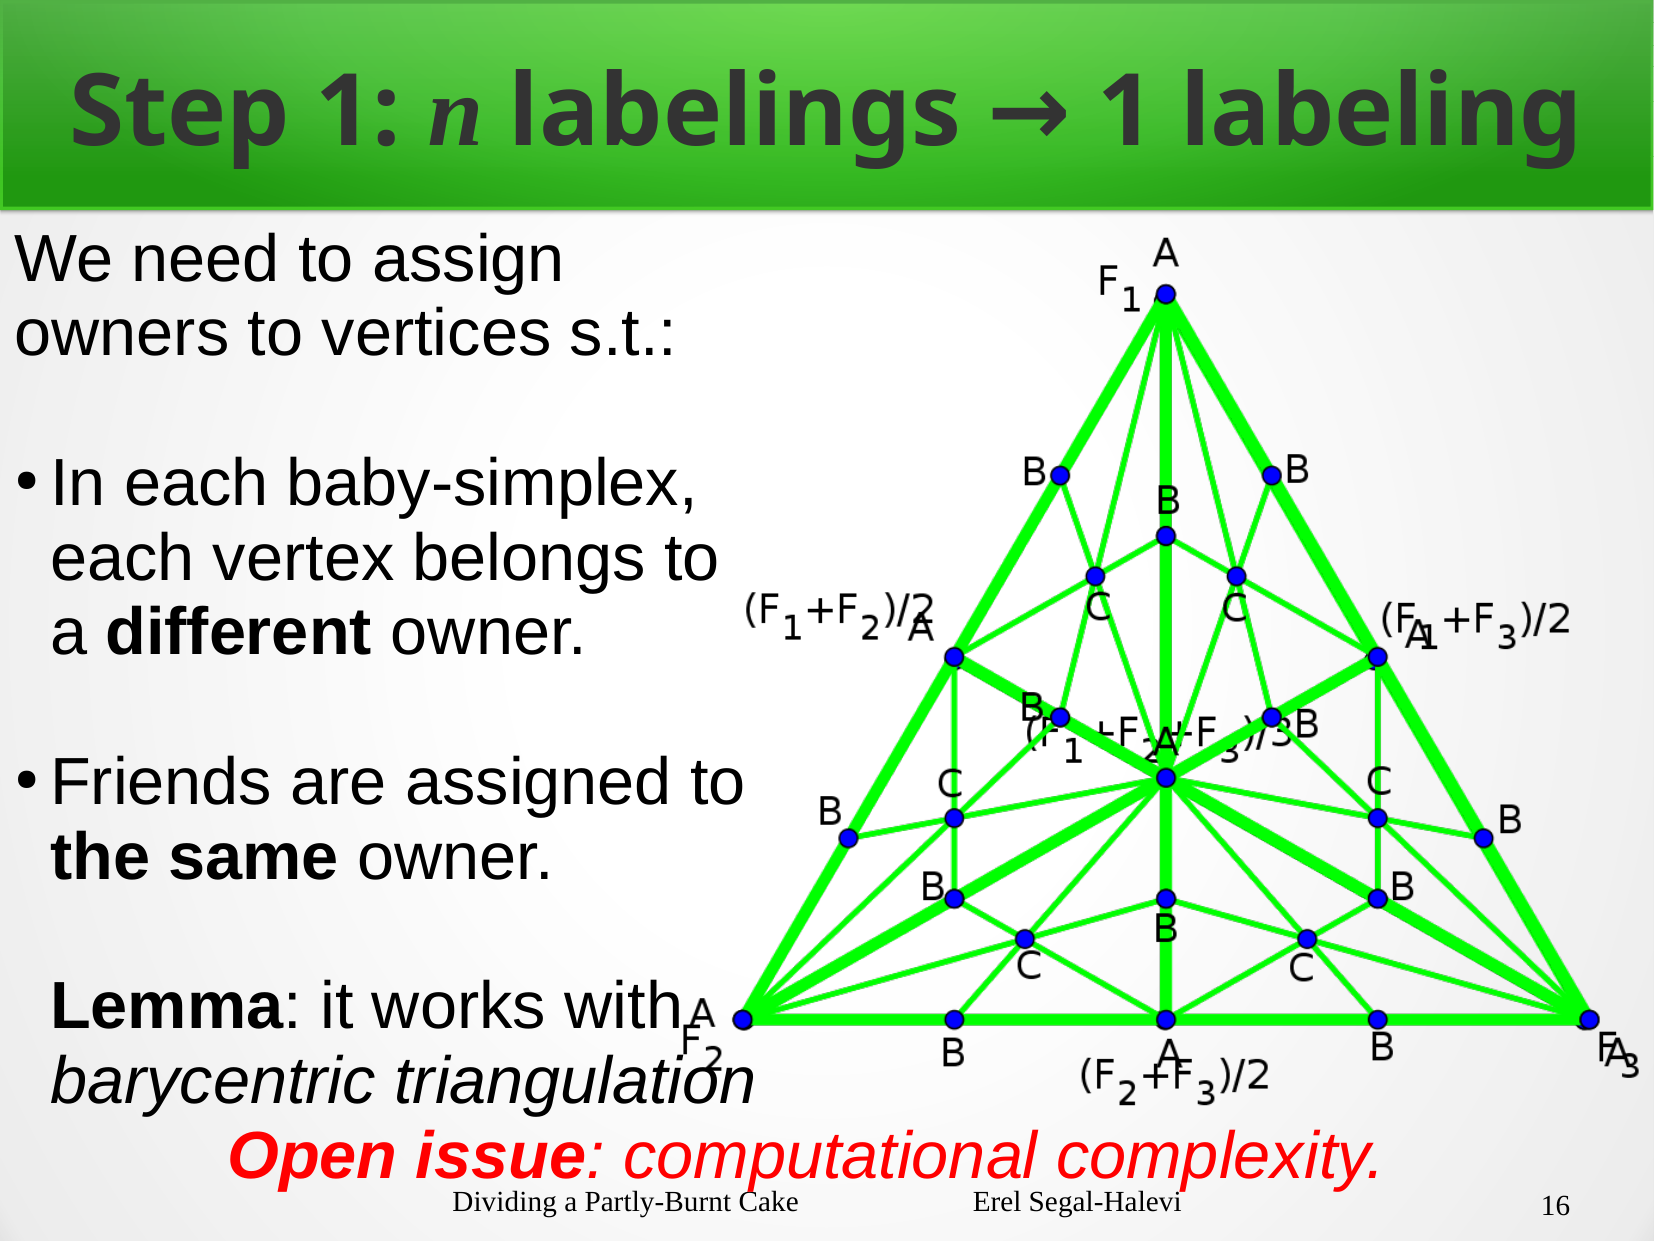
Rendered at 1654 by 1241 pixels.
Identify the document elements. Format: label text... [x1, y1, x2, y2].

text_box We need to assign owners to vertices s.t.: In each baby-simplex, each vertex belongs to a different owner. Friends are assigned to the same owner. Lemma: it works with barycentric triangulation [0, 213, 781, 1201]
text_box Open issue: computational complexity. [176, 1110, 1606, 1201]
title Step 1: n labelings → 1 labeling [0, 0, 1654, 219]
picture [781, 219, 1654, 1156]
